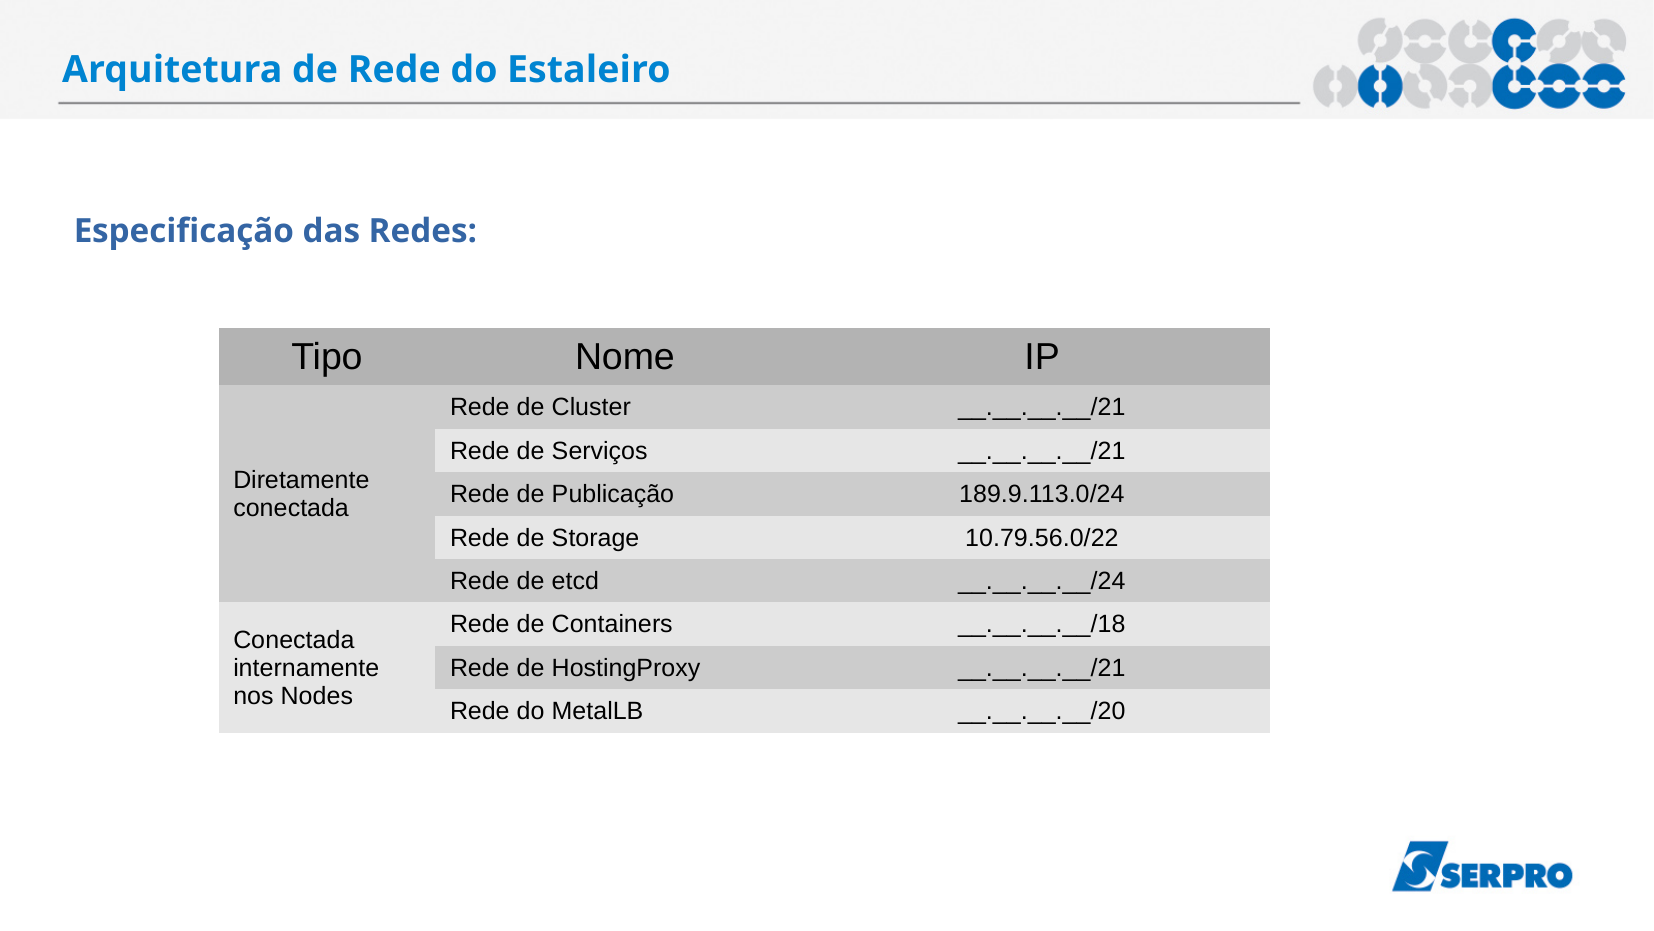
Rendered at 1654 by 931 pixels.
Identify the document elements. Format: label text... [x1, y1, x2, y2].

text_box Especificação das Redes: [59, 177, 621, 328]
table_cell Rede de Cluster [435, 385, 815, 429]
table_cell Diretamente conectada [219, 385, 435, 602]
table_cell Rede de Containers [435, 602, 815, 646]
table_cell __.__.__.__/24 [815, 559, 1270, 602]
table_cell Conectada internamente nos Nodes [219, 602, 435, 733]
table_cell __.__.__.__/18 [815, 602, 1270, 646]
table_cell __.__.__.__/21 [815, 385, 1270, 429]
table_cell __.__.__.__/21 [815, 646, 1270, 689]
text_box Arquitetura de Rede do Estaleiro [47, 35, 1300, 102]
table_header Nome [435, 328, 815, 385]
table_header IP [815, 328, 1270, 385]
table_cell Rede de Publicação [435, 472, 815, 516]
table_cell Rede de Storage [435, 516, 815, 559]
table_cell Rede de HostingProxy [435, 646, 815, 689]
table_cell Rede do MetalLB [435, 689, 815, 733]
table_cell 189.9.113.0/24 [815, 472, 1270, 516]
table_cell 10.79.56.0/22 [815, 516, 1270, 559]
table_cell __.__.__.__/20 [815, 689, 1270, 733]
table_cell __.__.__.__/21 [815, 429, 1270, 472]
table_header Tipo [219, 328, 435, 385]
table_cell Rede de Serviços [435, 429, 815, 472]
picture [0, 0, 1654, 931]
table_cell Rede de etcd [435, 559, 815, 602]
